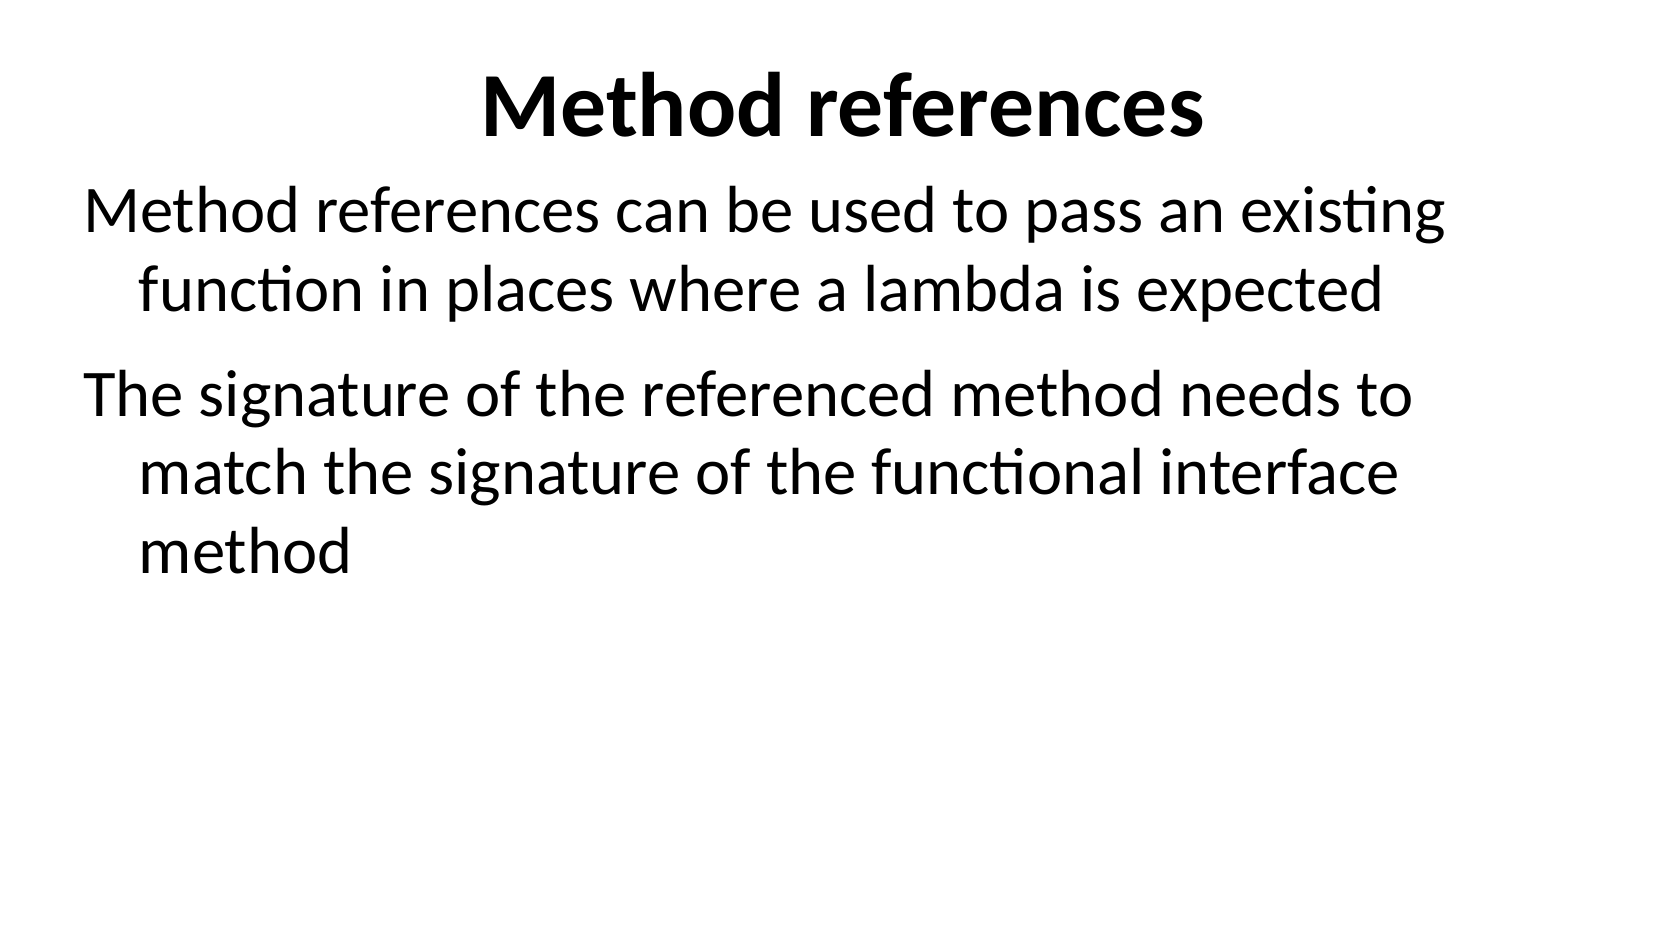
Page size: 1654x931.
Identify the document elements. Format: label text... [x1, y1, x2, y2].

list Method references can be used to pass an existing function in places where a lambda is expected The signature of the referenced method needs to match the signature of the functional interface method [82, 168, 1538, 889]
title Method references [82, 36, 1571, 146]
